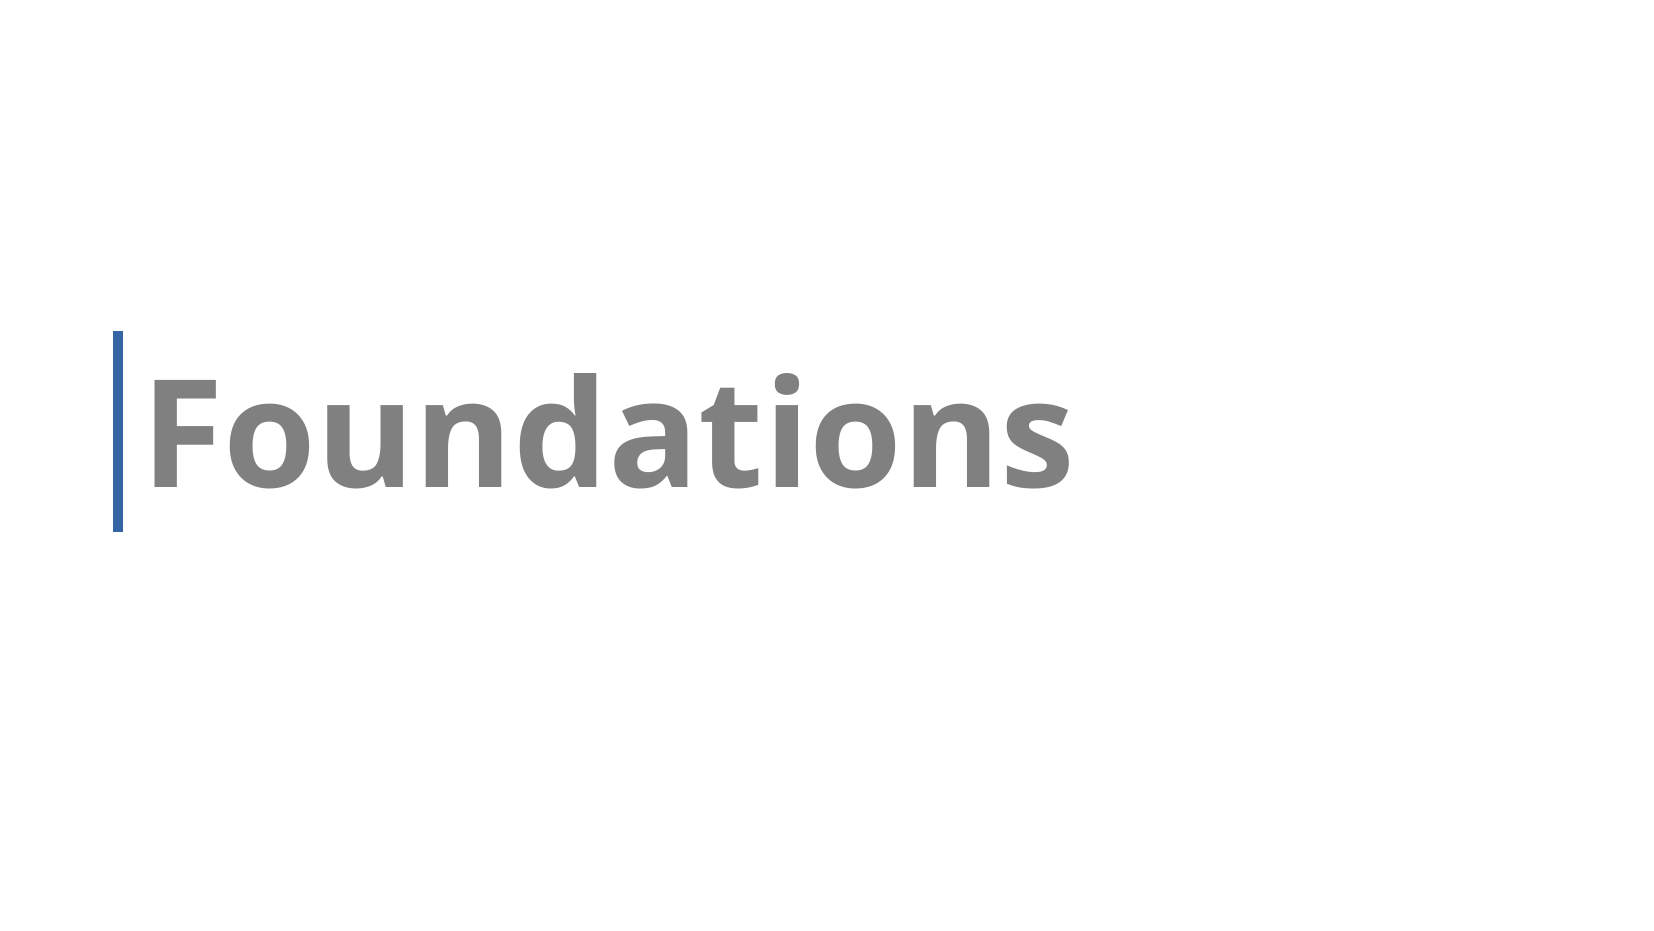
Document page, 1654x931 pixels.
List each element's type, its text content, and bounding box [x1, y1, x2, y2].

title Foundations [141, 295, 1654, 564]
